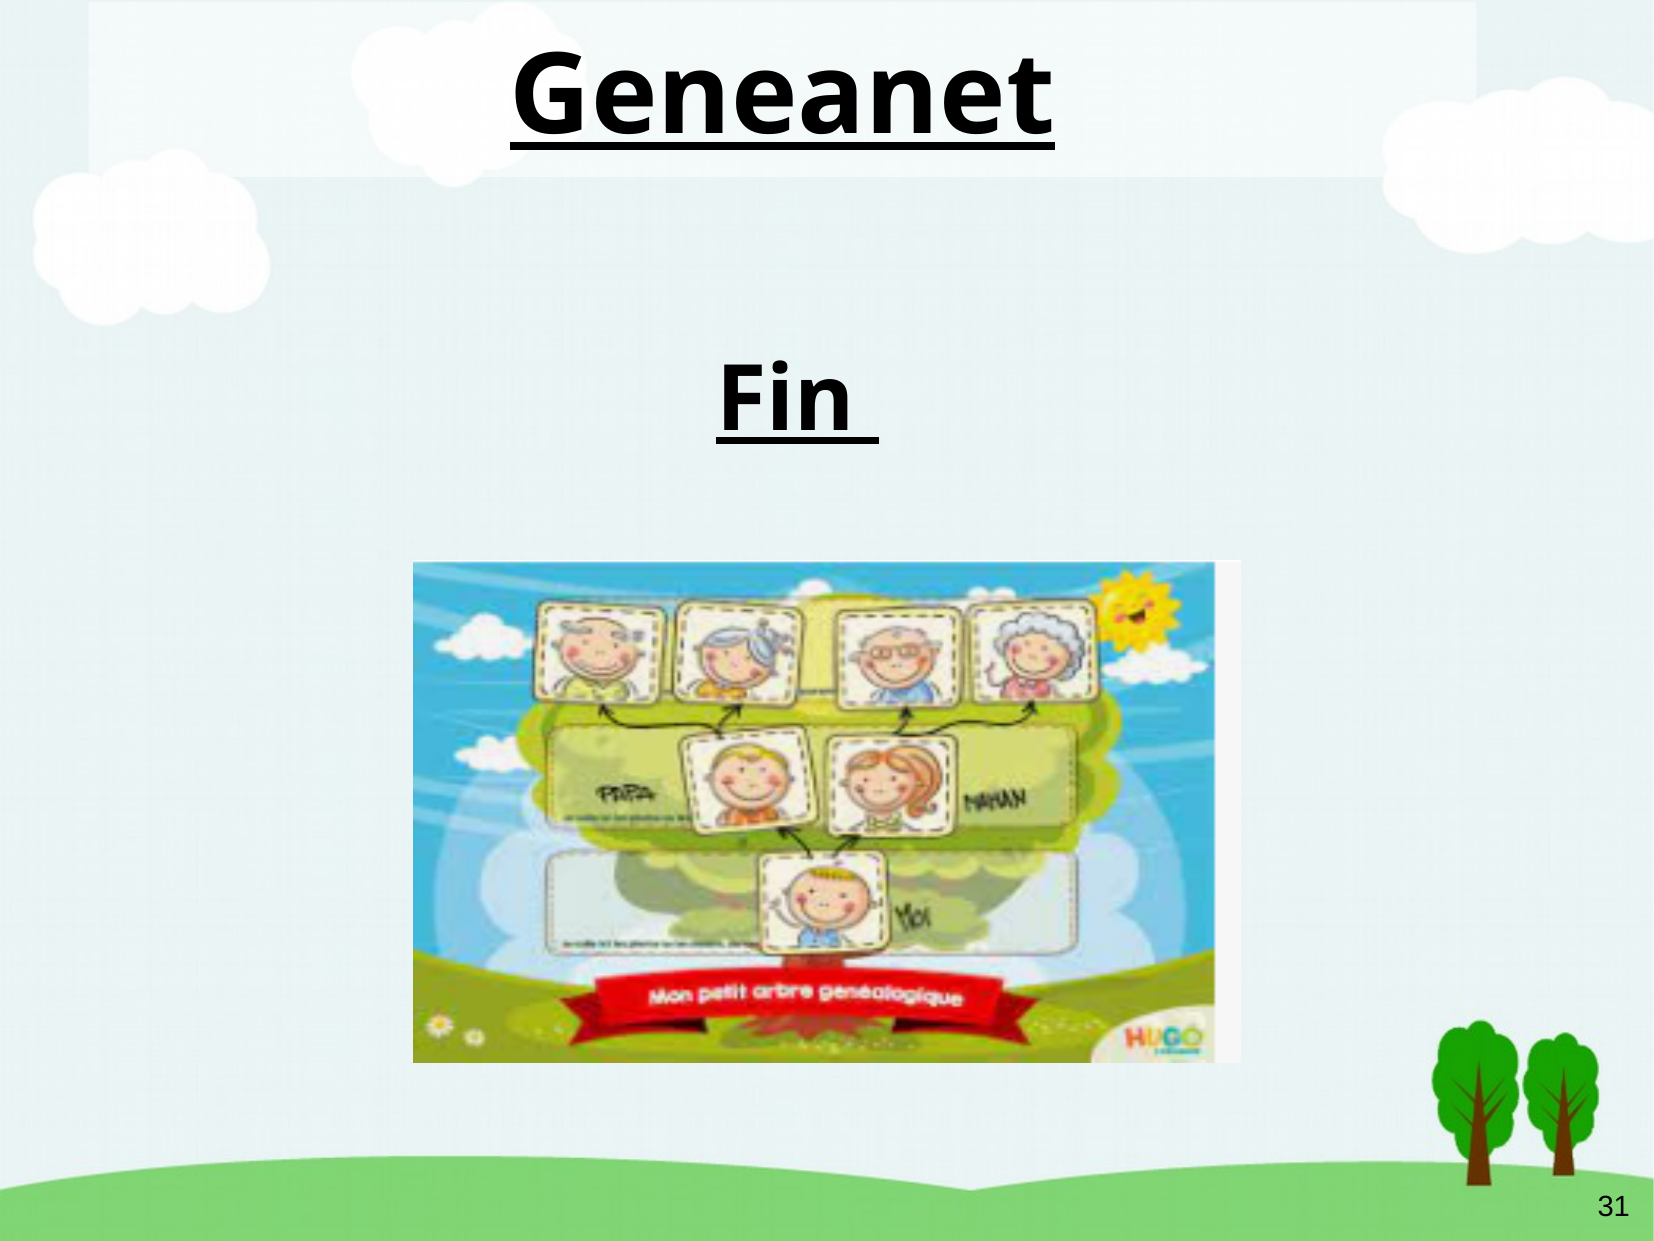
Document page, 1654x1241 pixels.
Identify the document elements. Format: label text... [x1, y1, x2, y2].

title Geneanet [88, 2, 1477, 178]
picture [0, 0, 1654, 1241]
text_box Fin [29, 324, 1565, 473]
